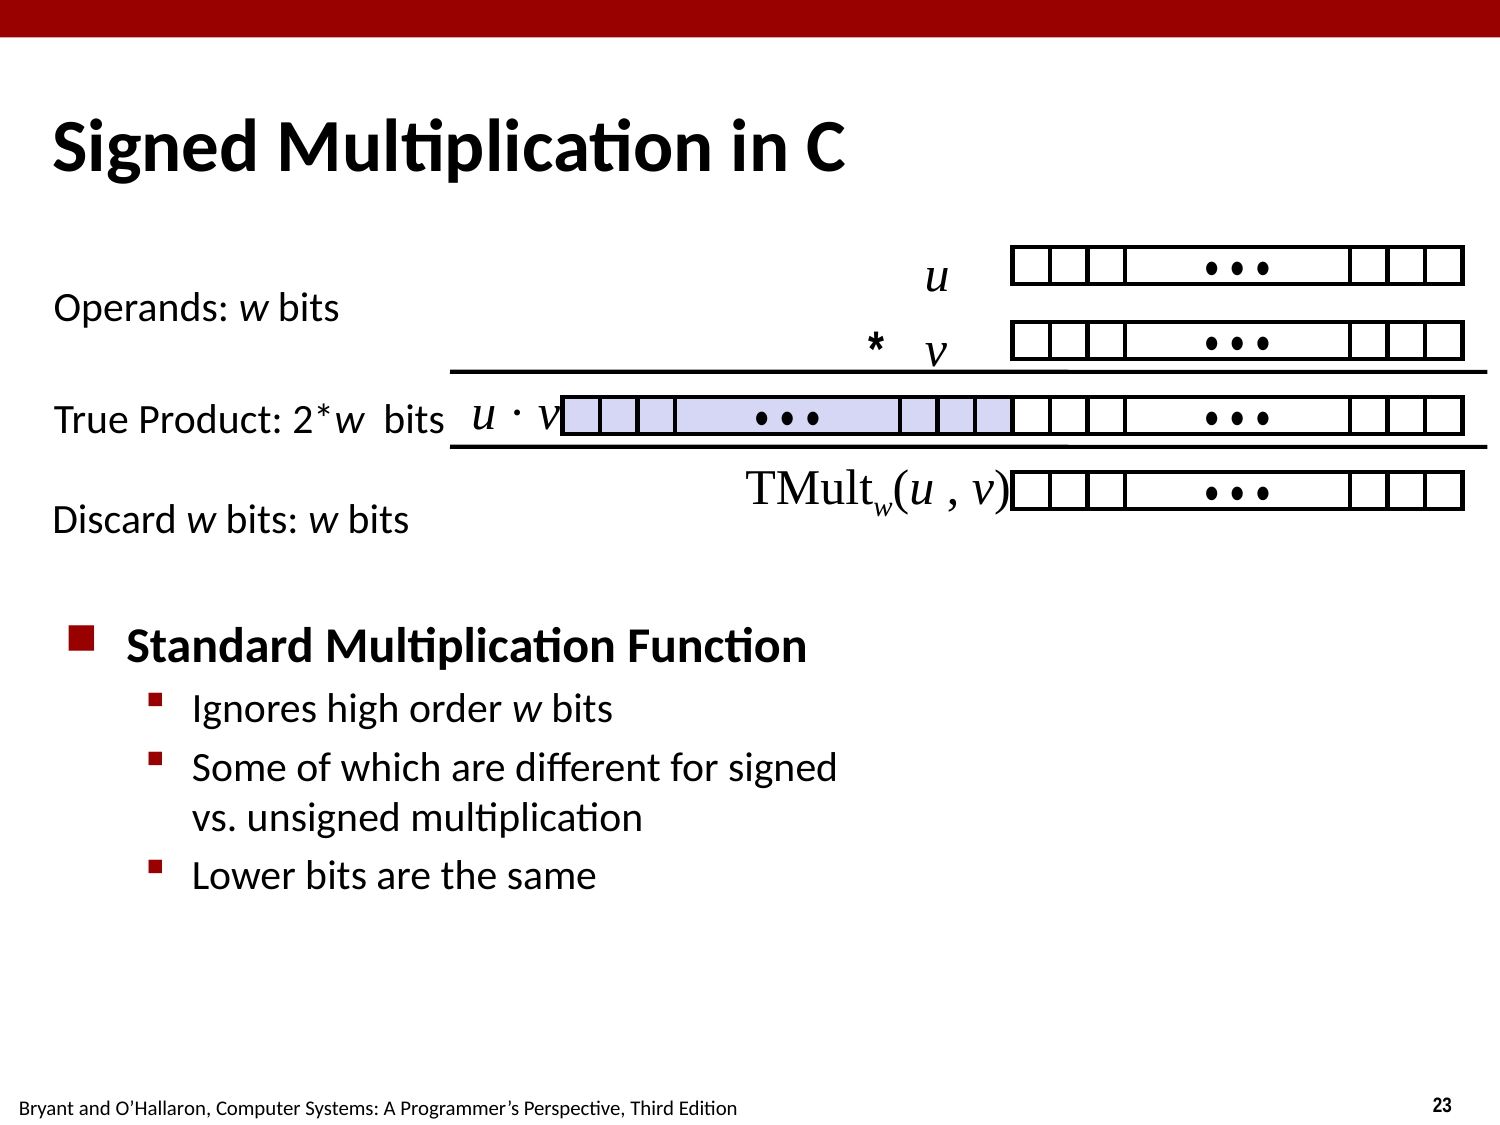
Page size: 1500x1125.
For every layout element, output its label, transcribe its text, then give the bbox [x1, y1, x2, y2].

text_box [1350, 321, 1463, 360]
text_box [1350, 396, 1463, 435]
text_box u [909, 234, 965, 310]
text_box True Product: 2*w bits [39, 384, 460, 450]
text_box [1350, 246, 1463, 285]
text_box u · v [456, 371, 575, 444]
text_box Operands: w bits [38, 271, 355, 337]
text_box * [853, 309, 900, 385]
list Standard Multiplication Function Ignores high order w bits Some of which are different for signed vs. unsigned multiplication Lower bits are the same [55, 605, 900, 875]
text_box • • • [1124, 321, 1350, 360]
text_box [1026, 471, 1124, 510]
text_box • • • [1124, 396, 1350, 435]
text_box [1350, 471, 1463, 510]
text_box TMultw(u , v) [730, 446, 1026, 530]
text_box [1012, 321, 1124, 360]
text_box • • • [1124, 246, 1350, 285]
text_box [1012, 246, 1124, 285]
text_box Discard w bits: w bits [37, 484, 438, 550]
text_box v [910, 309, 962, 369]
text_box [900, 396, 1124, 435]
text_box [562, 396, 674, 435]
text_box v [910, 374, 962, 385]
text_box • • • [674, 396, 900, 435]
text_box • • • [1124, 471, 1350, 510]
title Signed Multiplication in C [37, 96, 1299, 188]
